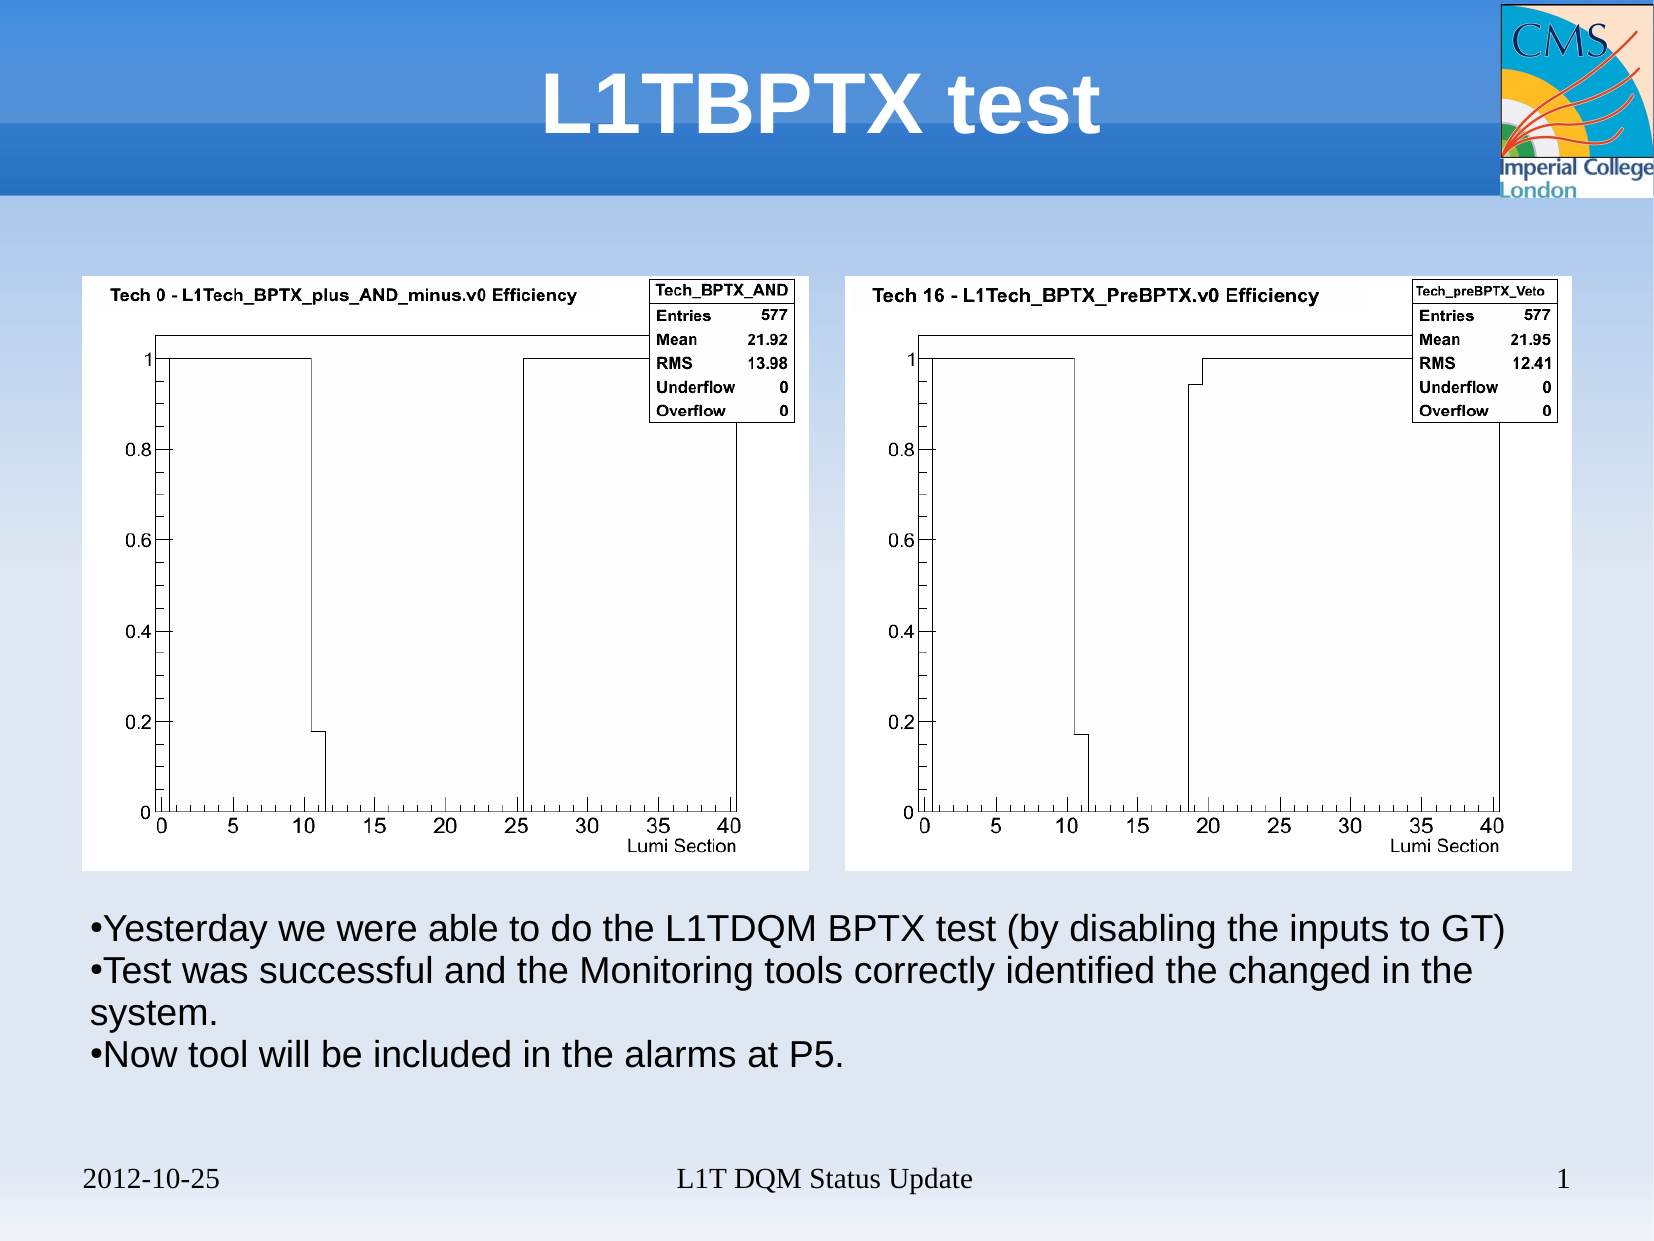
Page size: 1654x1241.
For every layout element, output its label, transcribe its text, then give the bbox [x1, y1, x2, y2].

title L1TBPTX test [76, 0, 1565, 208]
picture [0, 0, 1654, 1241]
text_box Yesterday we were able to do the L1TDQM BPTX test (by disabling the inputs to GT) Test was successful and the Monitoring tools correctly identified the changed in the system. Now tool will be included in the alarms at P5. [75, 900, 1576, 1083]
